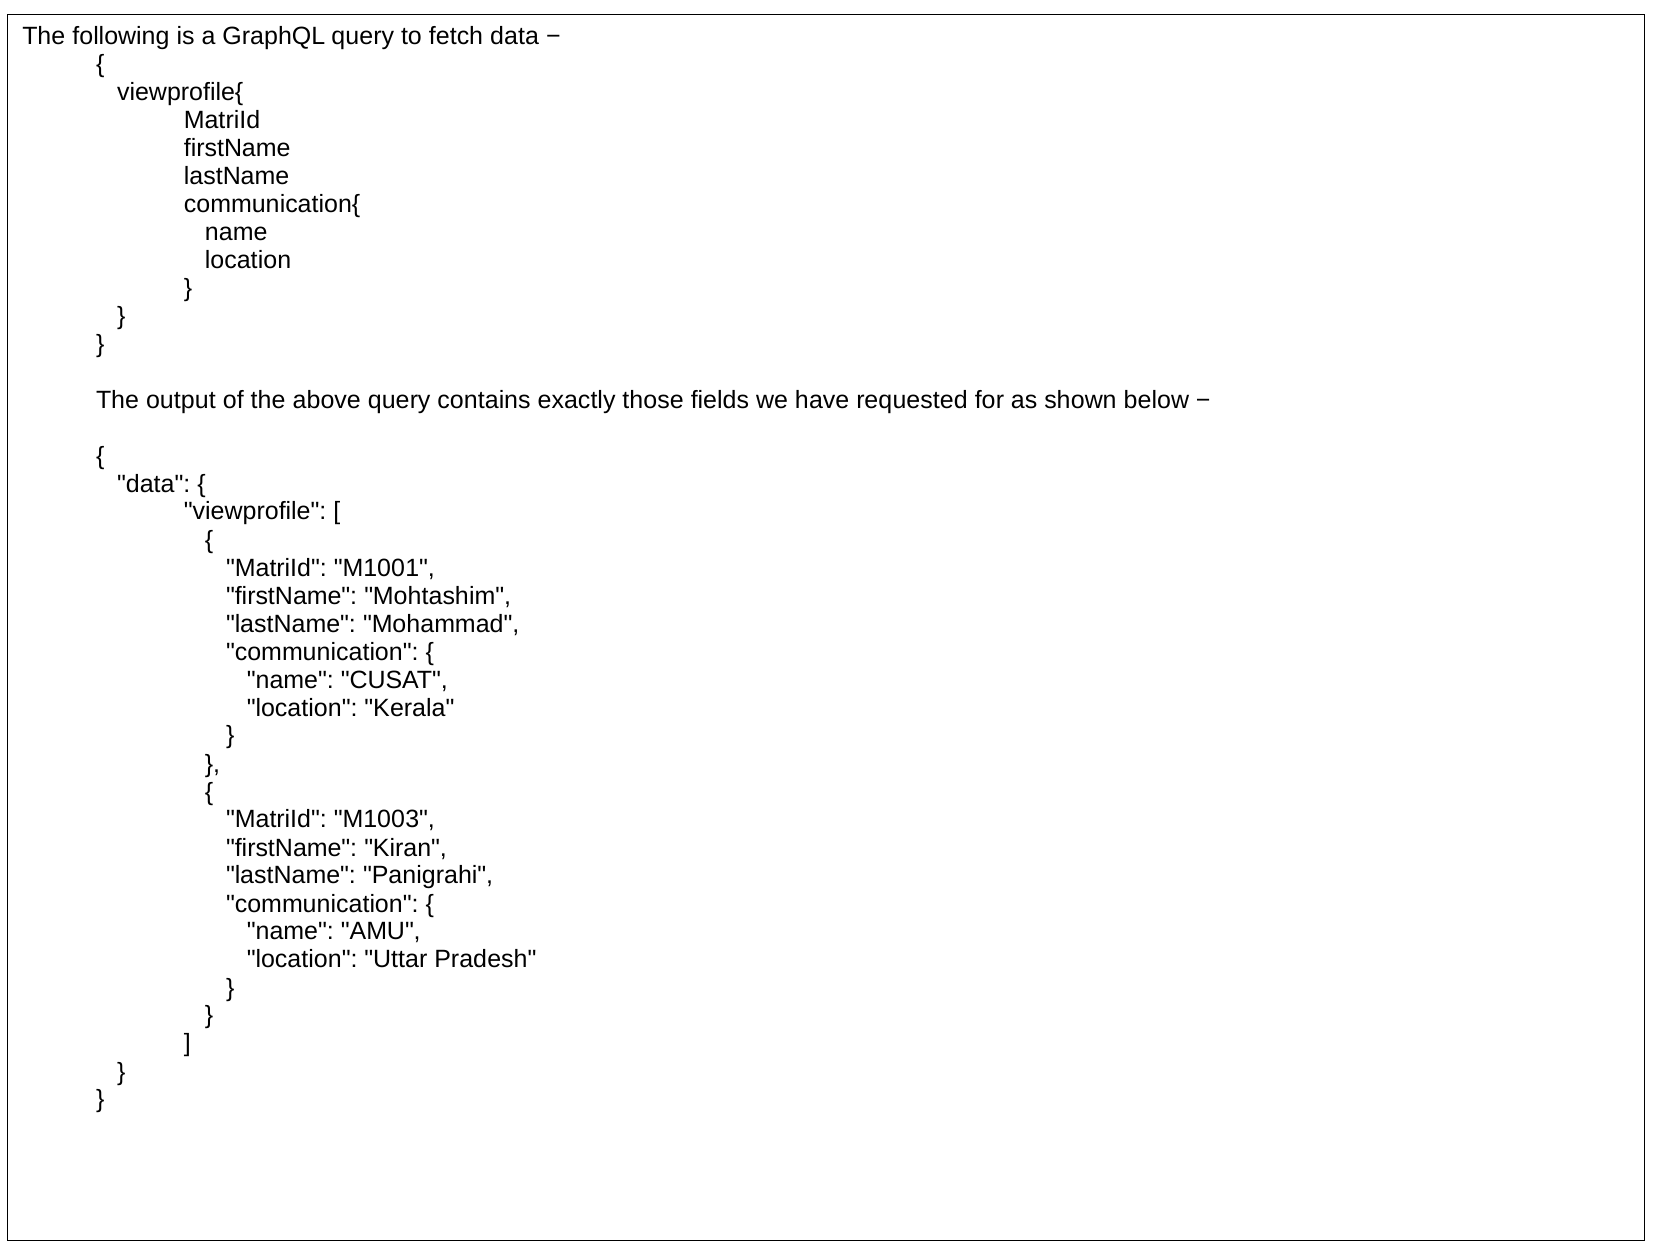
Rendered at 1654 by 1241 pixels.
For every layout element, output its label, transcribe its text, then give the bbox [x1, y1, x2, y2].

text_box The following is a GraphQL query to fetch data − { viewprofile{ MatriId firstName lastName communication{ name location } } } The output of the above query contains exactly those fields we have requested for as shown below − { "data": { "viewprofile": [ { "MatriId": "M1001", "firstName": "Mohtashim", "lastName": "Mohammad", "communication": { "name": "CUSAT", "location": "Kerala" } }, { "MatriId": "M1003", "firstName": "Kiran", "lastName": "Panigrahi", "communication": { "name": "AMU", "location": "Uttar Pradesh" } } ] } } [7, 14, 1645, 1241]
